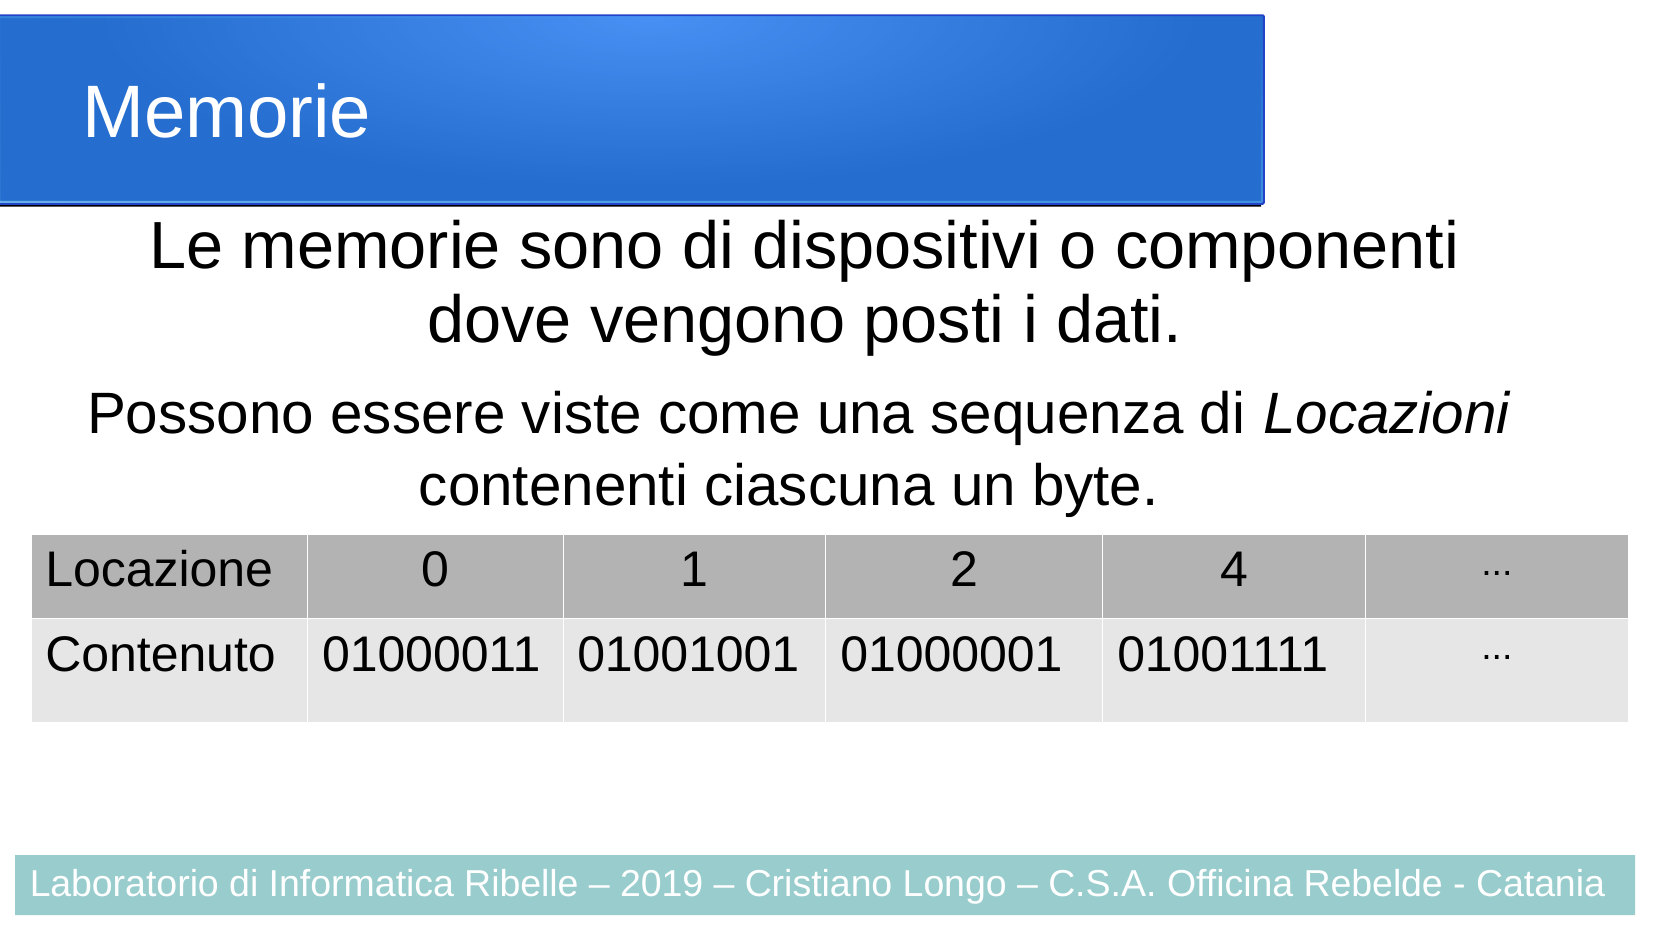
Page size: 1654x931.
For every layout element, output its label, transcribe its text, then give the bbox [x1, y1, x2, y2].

text_box Le memorie sono di dispositivi o componenti dove vengono posti i dati. [81, 207, 1529, 358]
table_header ... [1366, 535, 1628, 618]
table_header Locazione [32, 535, 307, 618]
table_header 1 [564, 535, 825, 618]
table_cell 01000001 [826, 619, 1102, 722]
title Memorie [82, 35, 1235, 189]
text_box Laboratorio di Informatica Ribelle – 2019 – Cristiano Longo – C.S.A. Officina Rebelde - Catania [15, 855, 1636, 916]
table_cell 01001111 [1103, 619, 1365, 722]
table_cell ... [1366, 619, 1628, 722]
table_header 2 [826, 535, 1102, 618]
table_cell 01000011 [308, 619, 563, 722]
table_header 4 [1103, 535, 1365, 618]
table_cell Contenuto [32, 619, 307, 722]
table_header 0 [308, 535, 563, 618]
text_box Possono essere viste come una sequenza di Locazioni contenenti ciascuna un byte. [75, 375, 1523, 526]
table_cell 01001001 [564, 619, 825, 722]
